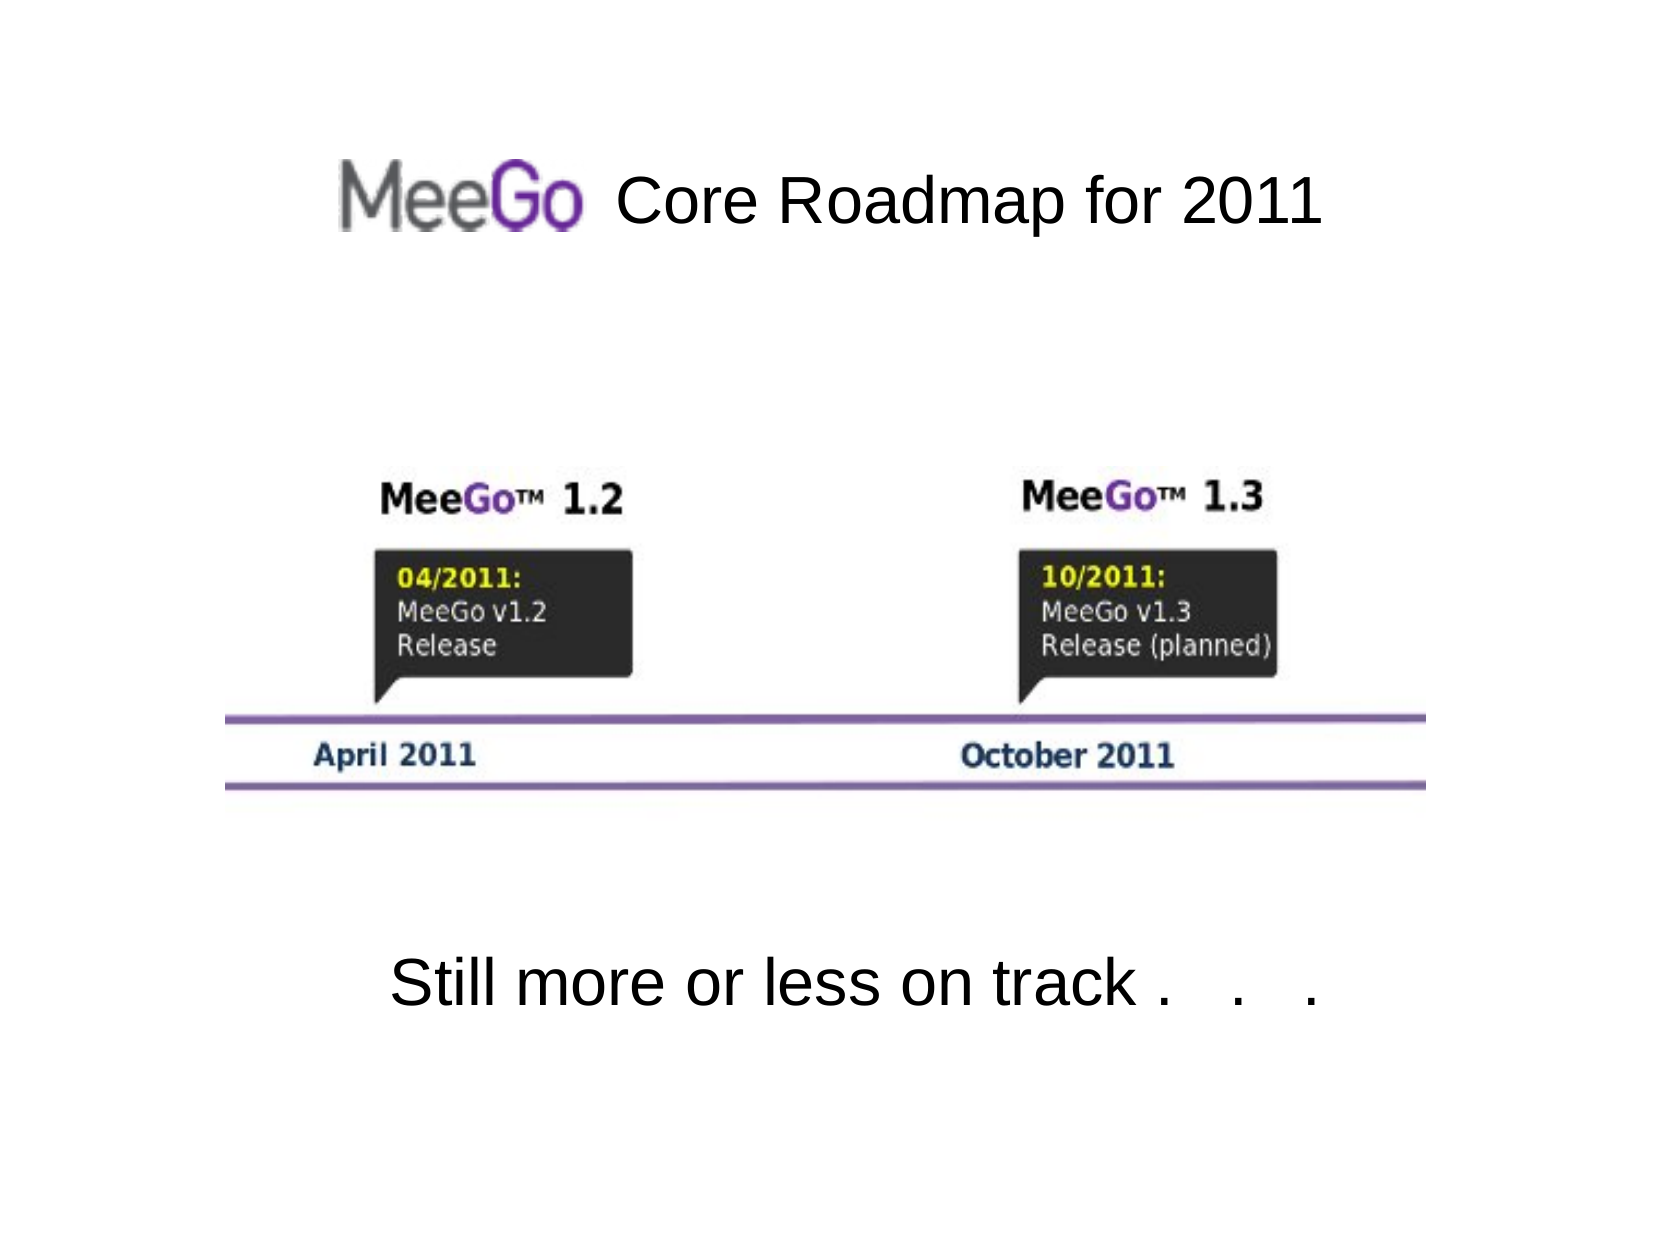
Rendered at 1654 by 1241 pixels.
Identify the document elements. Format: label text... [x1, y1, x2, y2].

picture [337, 159, 587, 232]
text_box Core Roadmap for 2011 [594, 150, 1354, 252]
text_box Still more or less on track . . . [375, 937, 1359, 1028]
picture [225, 466, 1426, 826]
